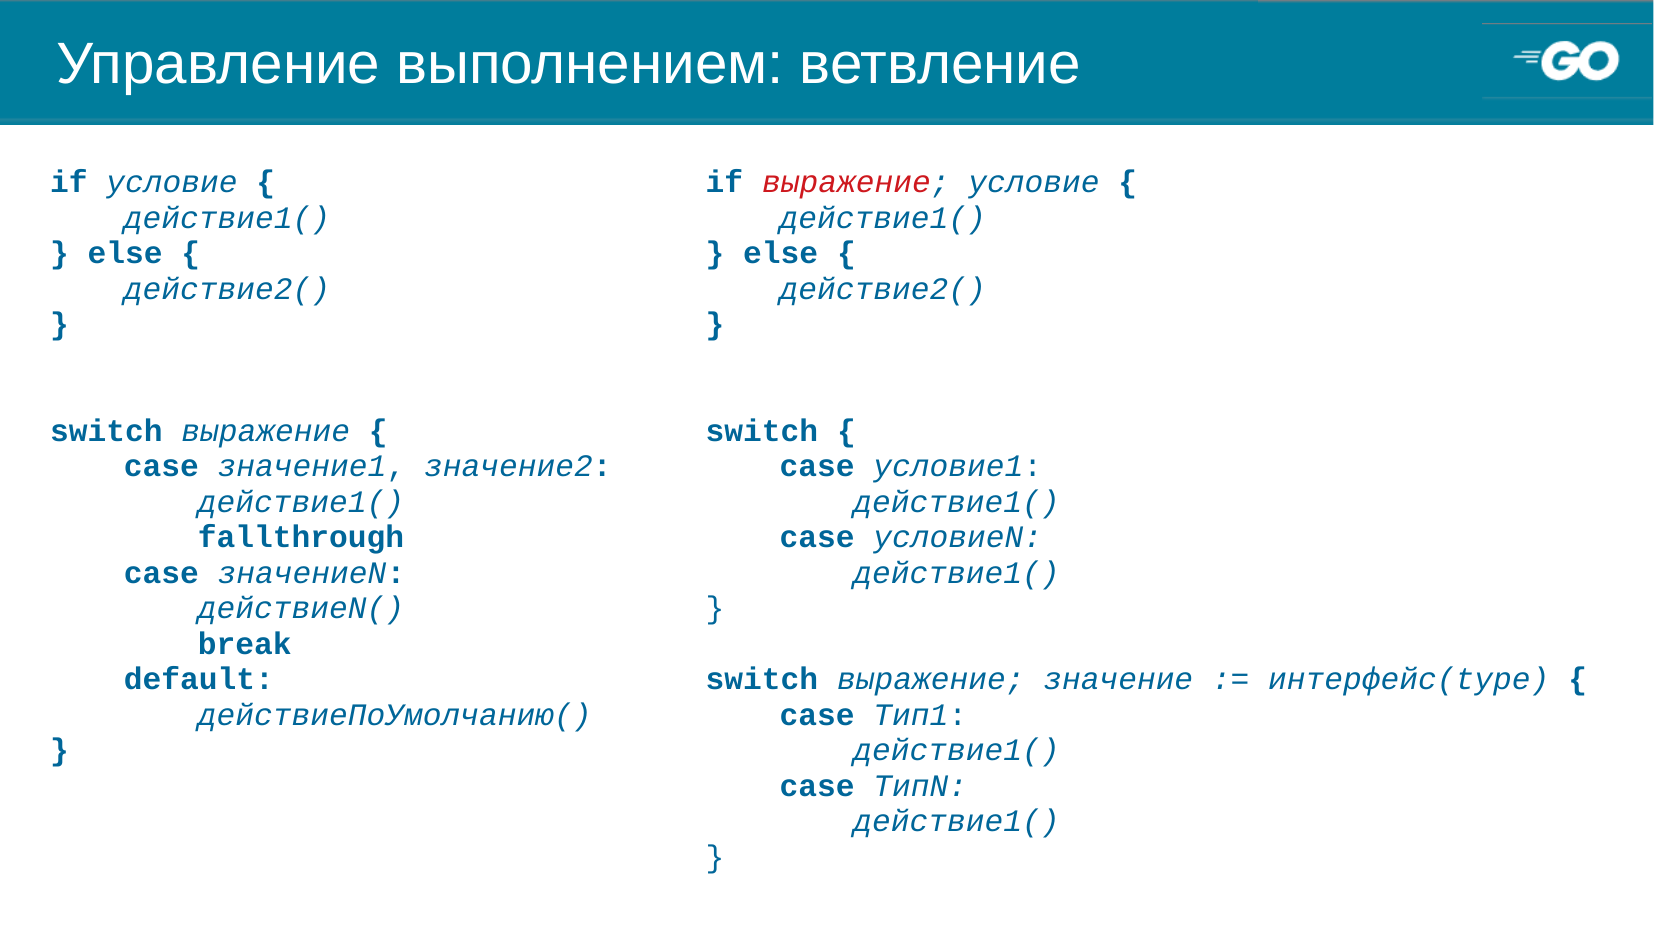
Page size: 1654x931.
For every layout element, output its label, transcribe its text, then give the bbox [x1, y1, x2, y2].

text_box Управление выполнением: ветвление [41, 23, 1495, 104]
text_box if выражение; условие { действие1() } else { действие2() } switch { case условие1: действие1() case условиеN: действие1() } switch выражение; значение := интерфейс(type) { case Тип1: действие1() case ТипN: действие1() } [690, 124, 1625, 886]
picture [1542, 41, 1619, 81]
text_box if условие { действие1() } else { действие2() } switch выражение { case значение1, значение2: действие1() fallthrough case значениеN: действиеN() break default: действиеПоУмолчанию() } [35, 124, 827, 898]
